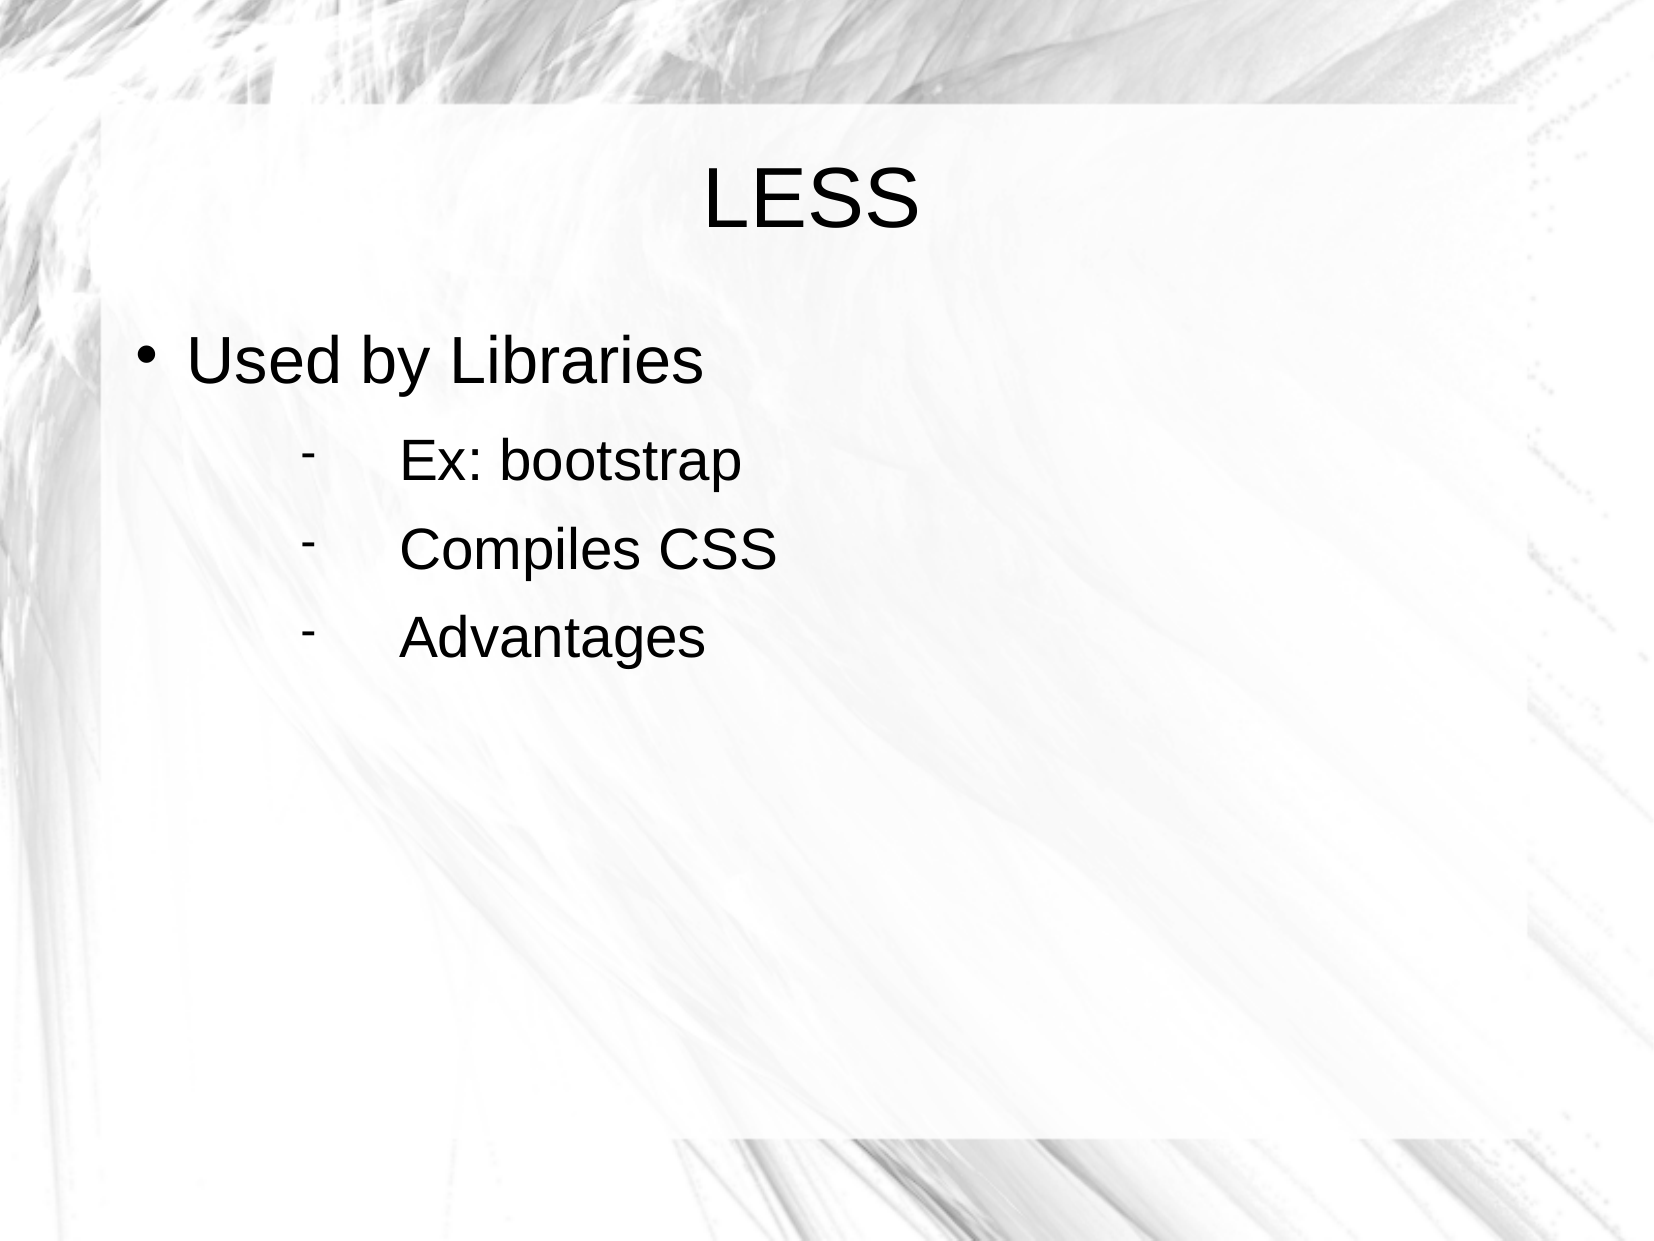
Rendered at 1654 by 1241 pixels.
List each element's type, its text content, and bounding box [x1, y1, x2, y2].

list Used by Libraries Ex: bootstrap Compiles CSS Advantages [118, 319, 1571, 946]
picture [0, 0, 1654, 1241]
title LESS [118, 112, 1506, 281]
